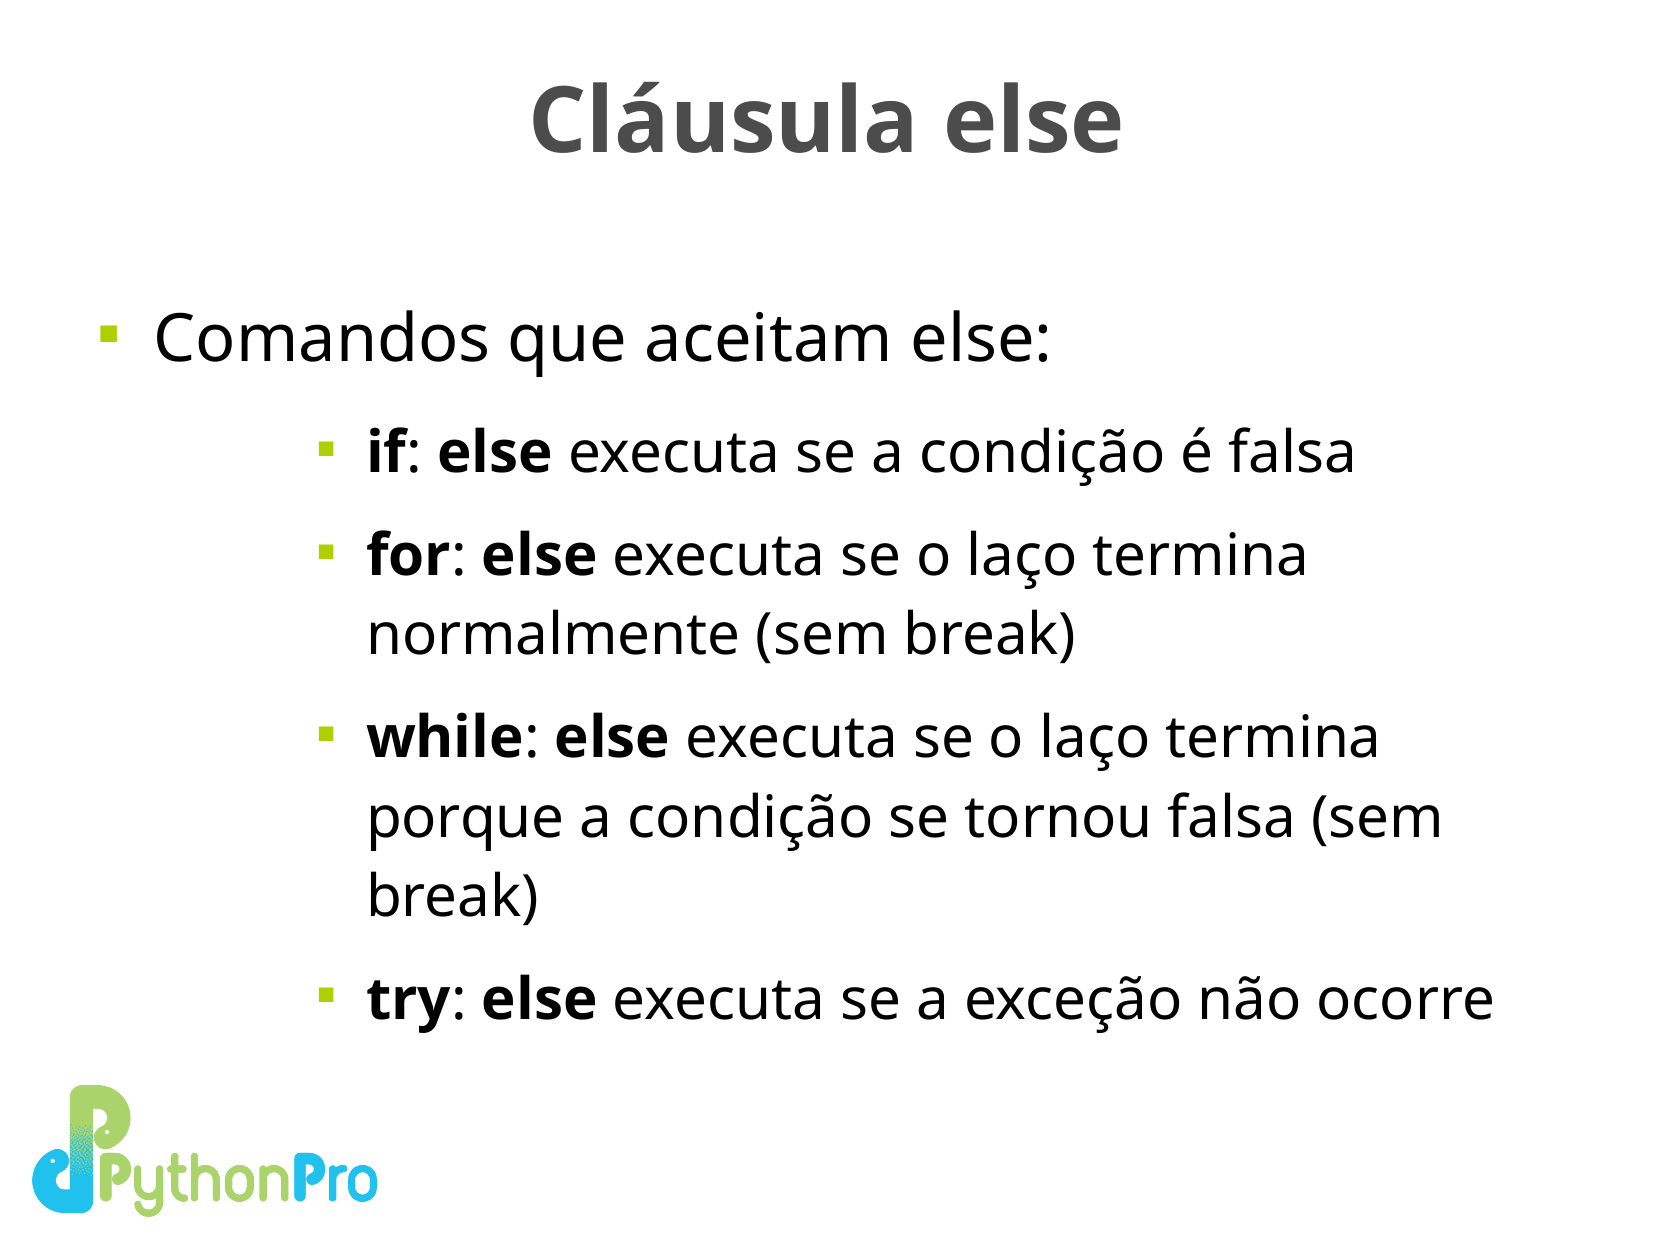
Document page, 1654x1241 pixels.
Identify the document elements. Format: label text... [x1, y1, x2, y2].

title Cláusula else [82, 13, 1571, 222]
list Comandos que aceitam else: if: else executa se a condição é falsa for: else executa se o laço termina normalmente (sem break) while: else executa se o laço termina porque a condição se tornou falsa (sem break) try: else executa se a exceção não ocorre [82, 290, 1571, 1109]
picture [32, 1085, 377, 1217]
